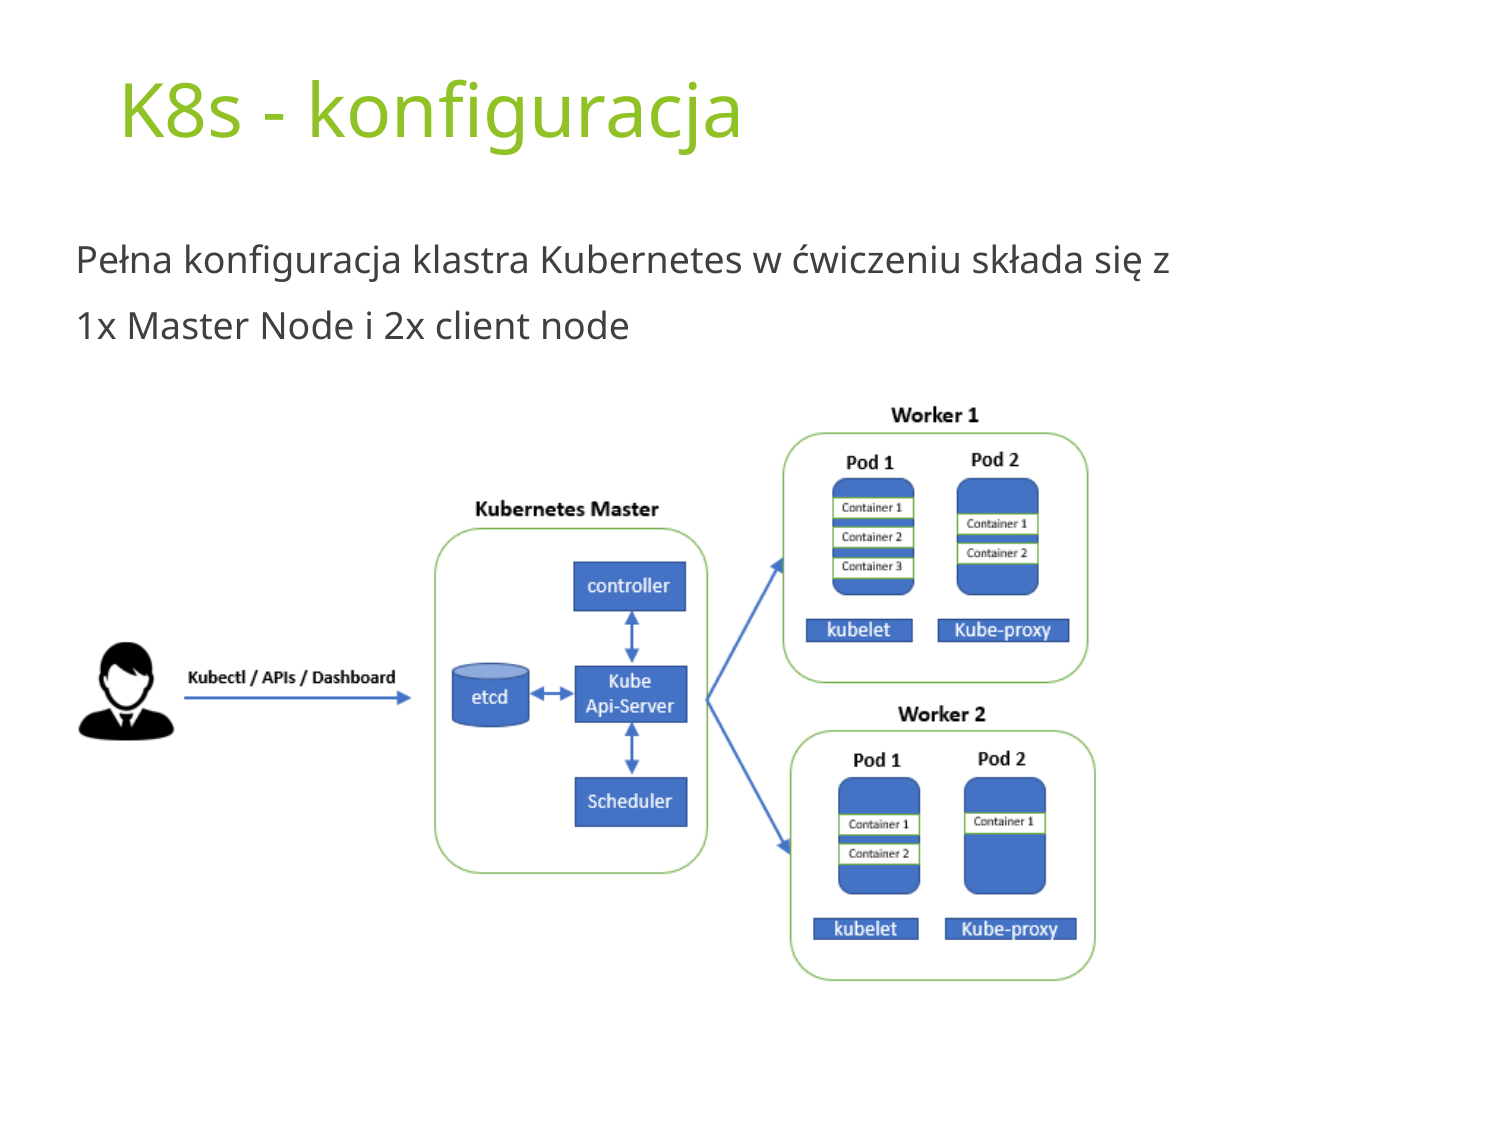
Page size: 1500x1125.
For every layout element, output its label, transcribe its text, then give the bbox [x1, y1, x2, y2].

list Pełna konfiguracja klastra Kubernetes w ćwiczeniu składa się z 1x Master Node i 2x client node [60, 162, 1225, 1125]
title K8s - konfiguracja [103, 54, 1145, 162]
picture [60, 399, 1134, 1009]
